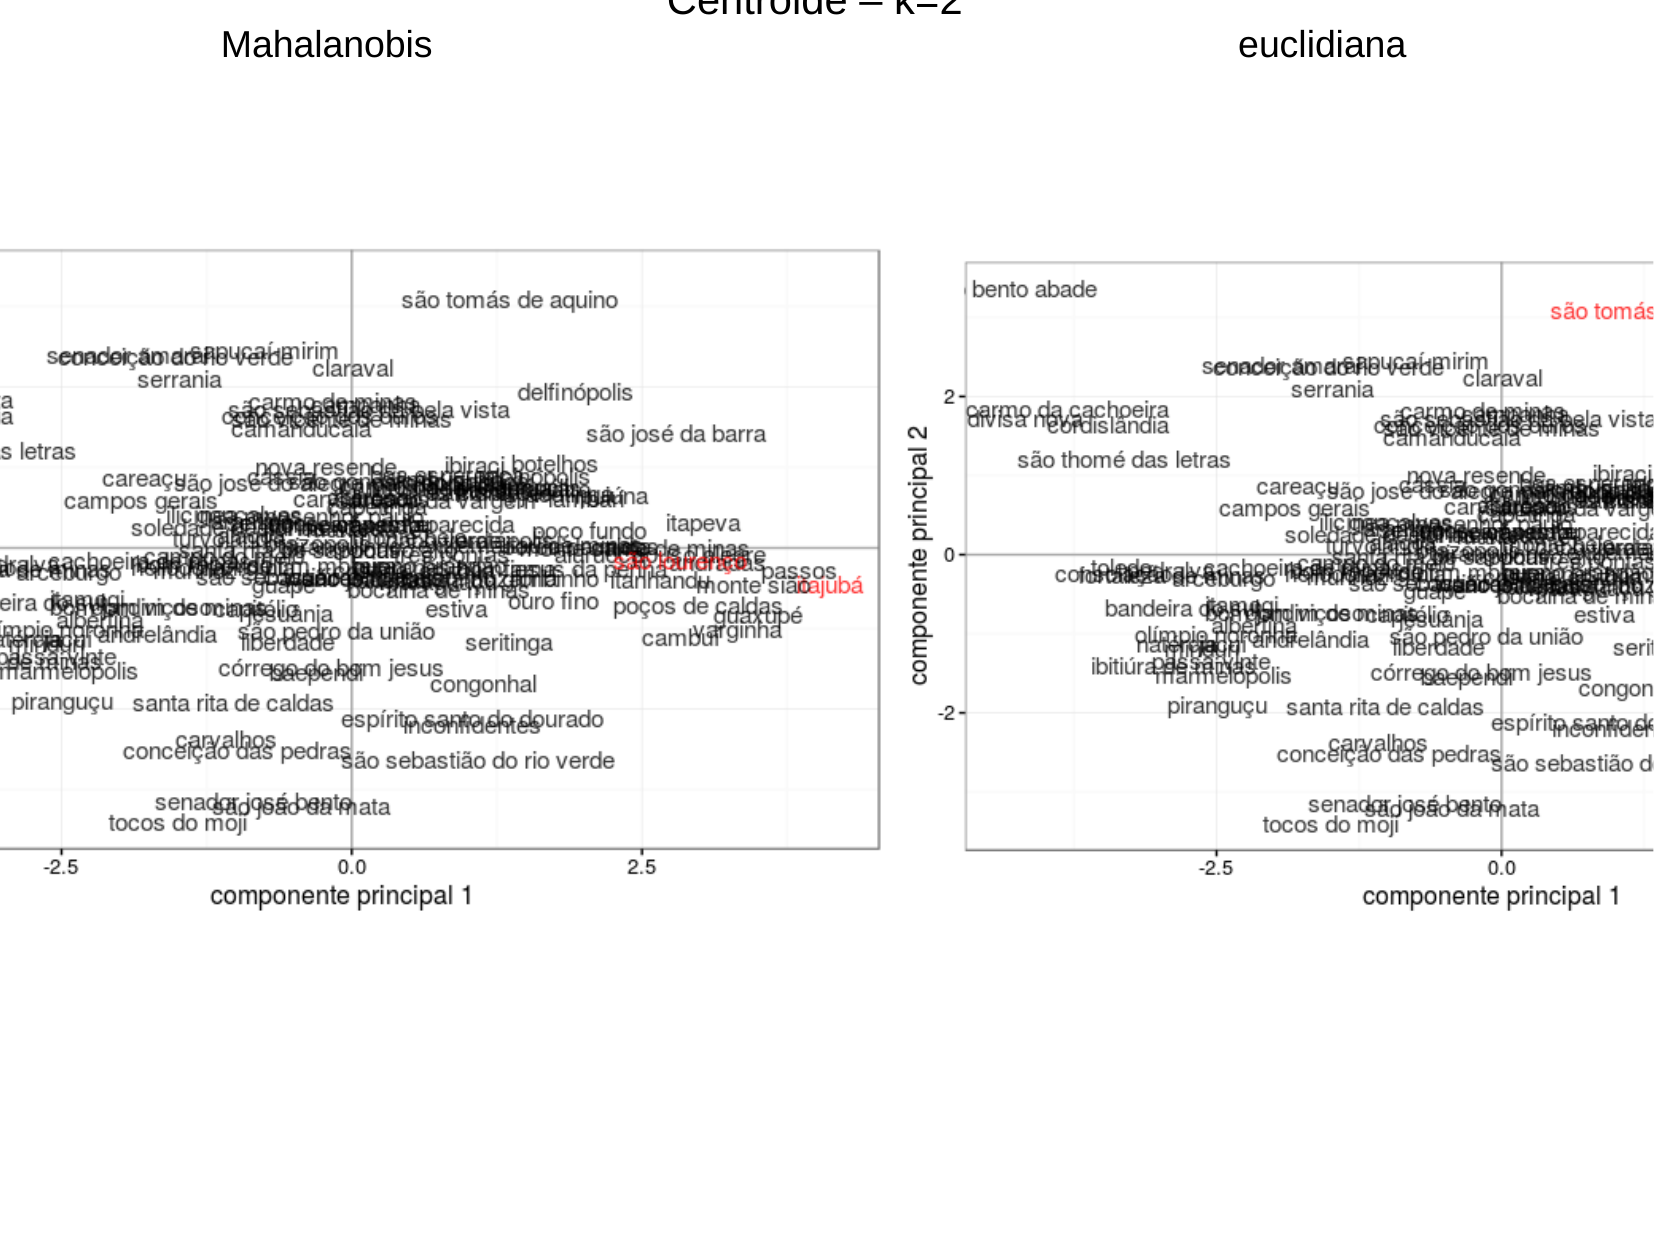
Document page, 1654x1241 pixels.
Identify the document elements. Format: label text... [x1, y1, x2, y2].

picture [0, 200, 1654, 922]
title Centroide – k=2 Mahalanobis euclidiana [70, 0, 1560, 125]
